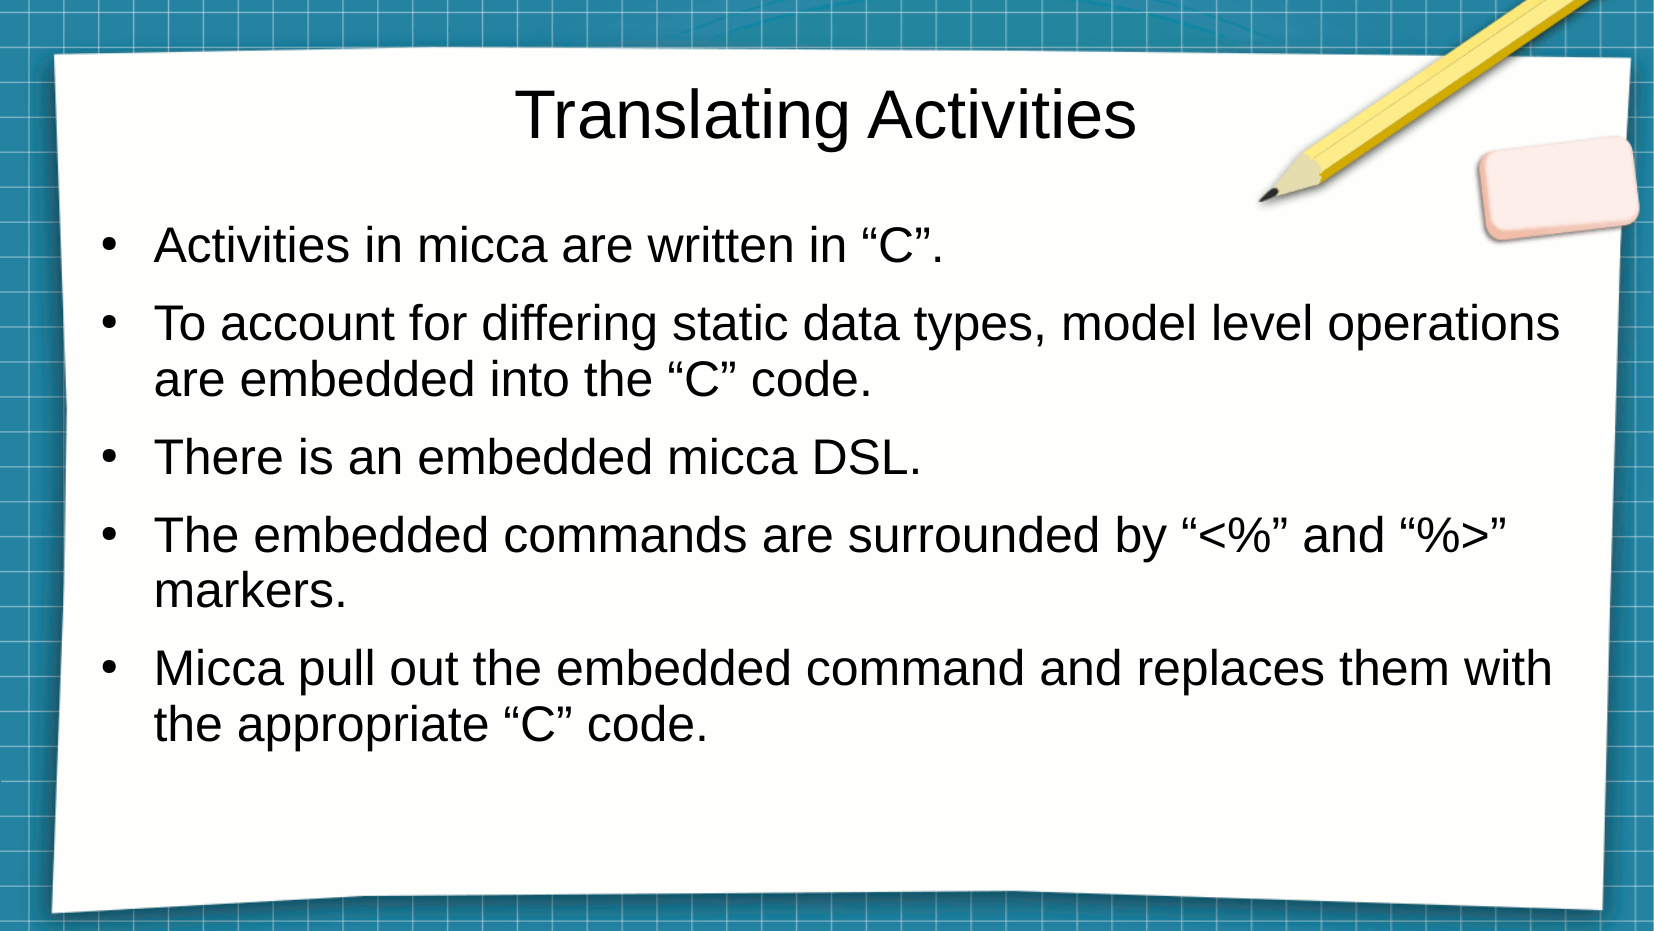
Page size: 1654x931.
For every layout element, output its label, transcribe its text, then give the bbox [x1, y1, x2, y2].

list Activities in micca are written in “C”. To account for differing static data types, model level operations are embedded into the “C” code. There is an embedded micca DSL. The embedded commands are surrounded by “<%” and “%>” markers. Micca pull out the embedded command and replaces them with the appropriate “C” code. [82, 217, 1571, 758]
picture [0, 0, 1654, 931]
title Translating Activities [82, 37, 1571, 193]
